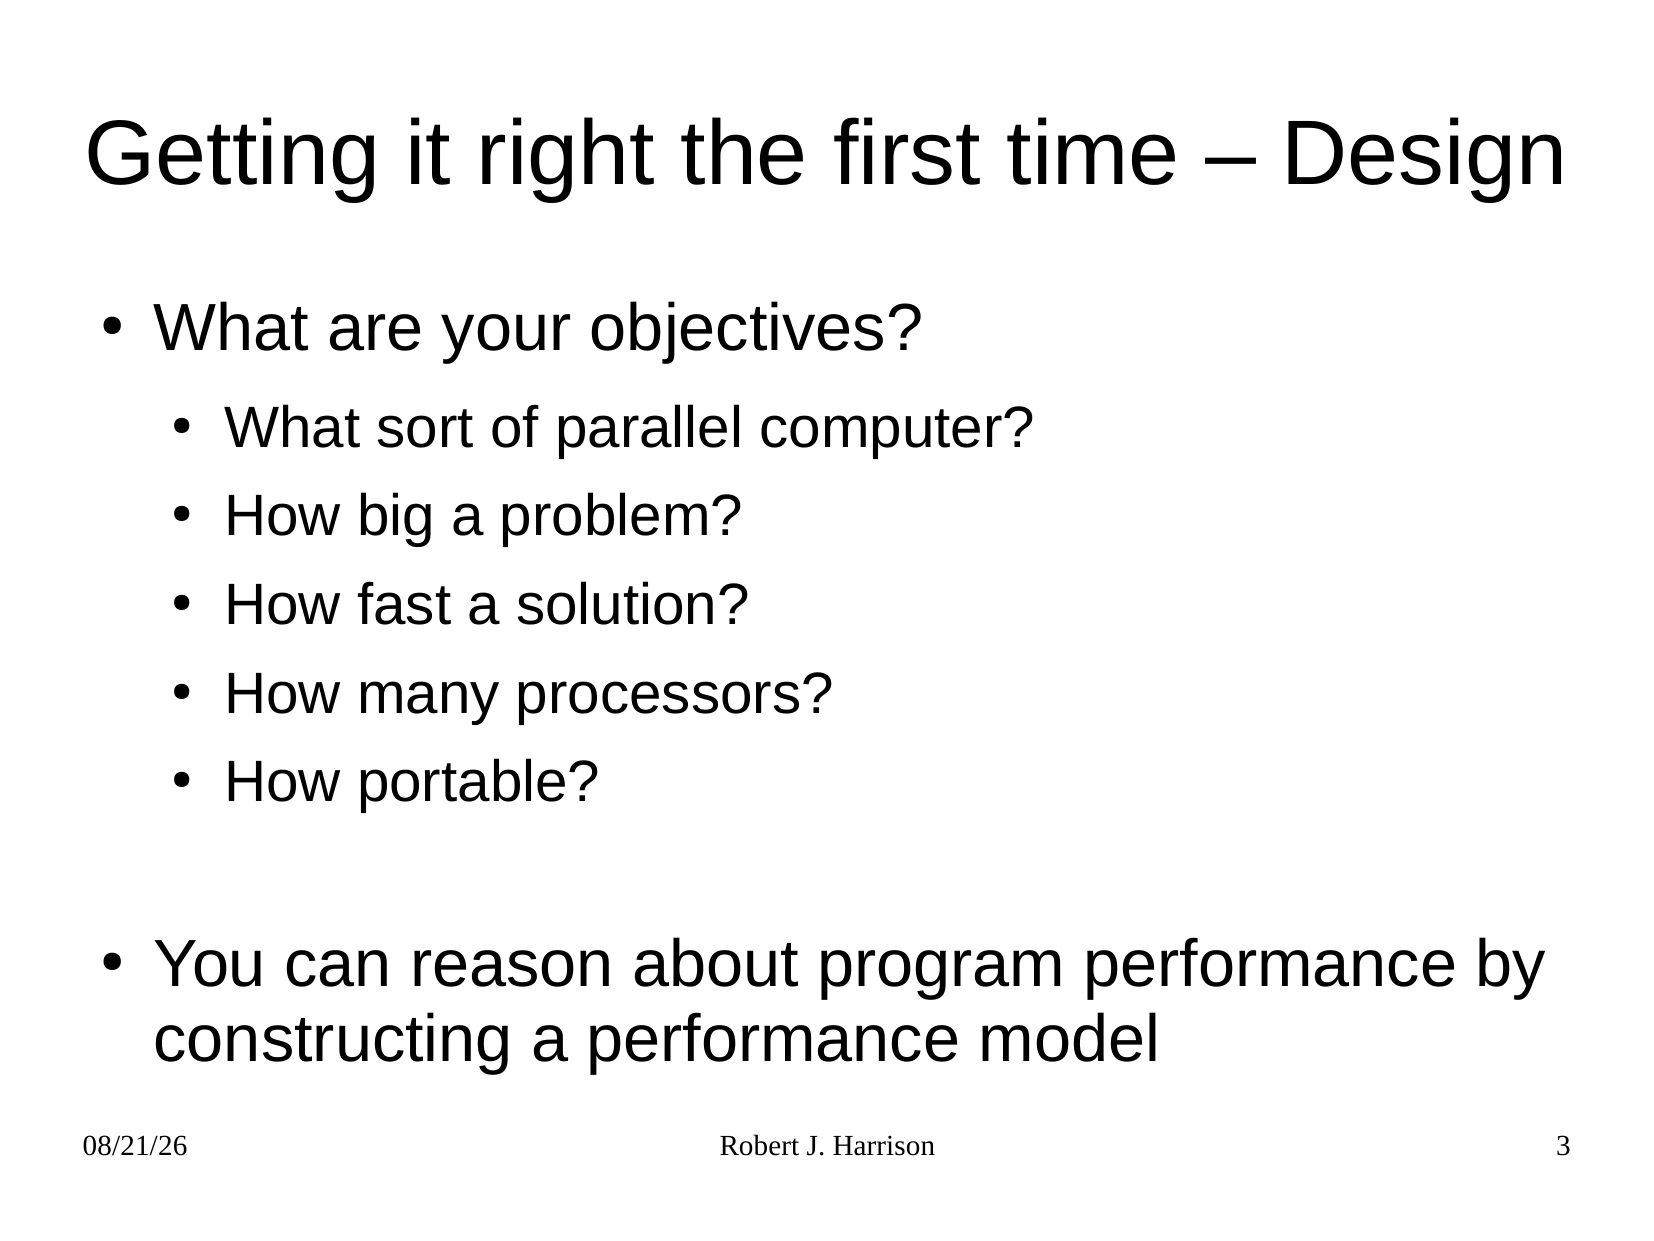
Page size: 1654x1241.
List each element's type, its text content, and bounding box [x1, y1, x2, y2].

list What are your objectives? What sort of parallel computer? How big a problem? How fast a solution? How many processors? How portable? You can reason about program performance by constructing a performance model [82, 290, 1571, 1109]
title Getting it right the first time – Design [82, 56, 1571, 250]
